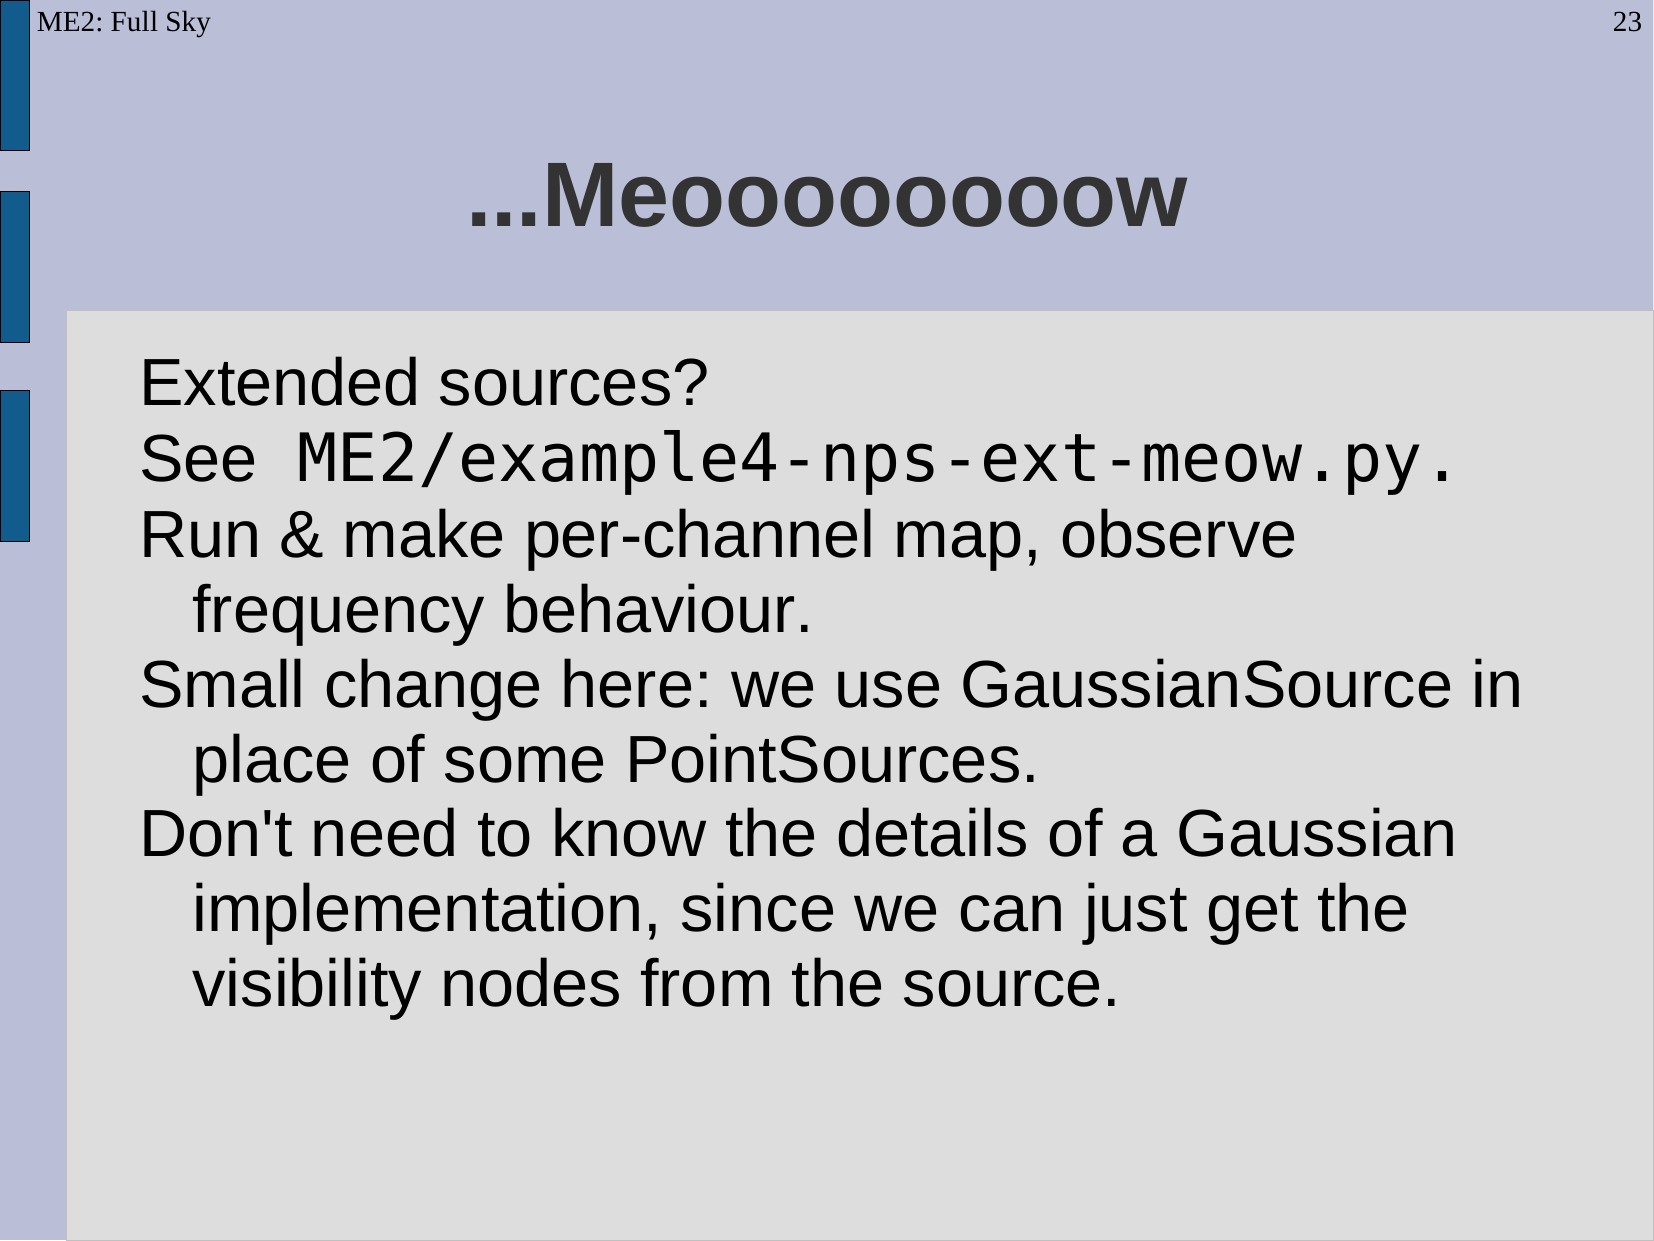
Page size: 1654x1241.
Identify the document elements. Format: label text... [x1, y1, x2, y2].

title ...Meoooooooow [121, 91, 1534, 299]
list Extended sources? See ME2/example4-nps-ext-meow.py. Run & make per-channel map, observe frequency behaviour. Small change here: we use GaussianSource in place of some PointSources. Don't need to know the details of a Gaussian implementation, since we can just get the visibility nodes from the source. [121, 344, 1534, 1127]
